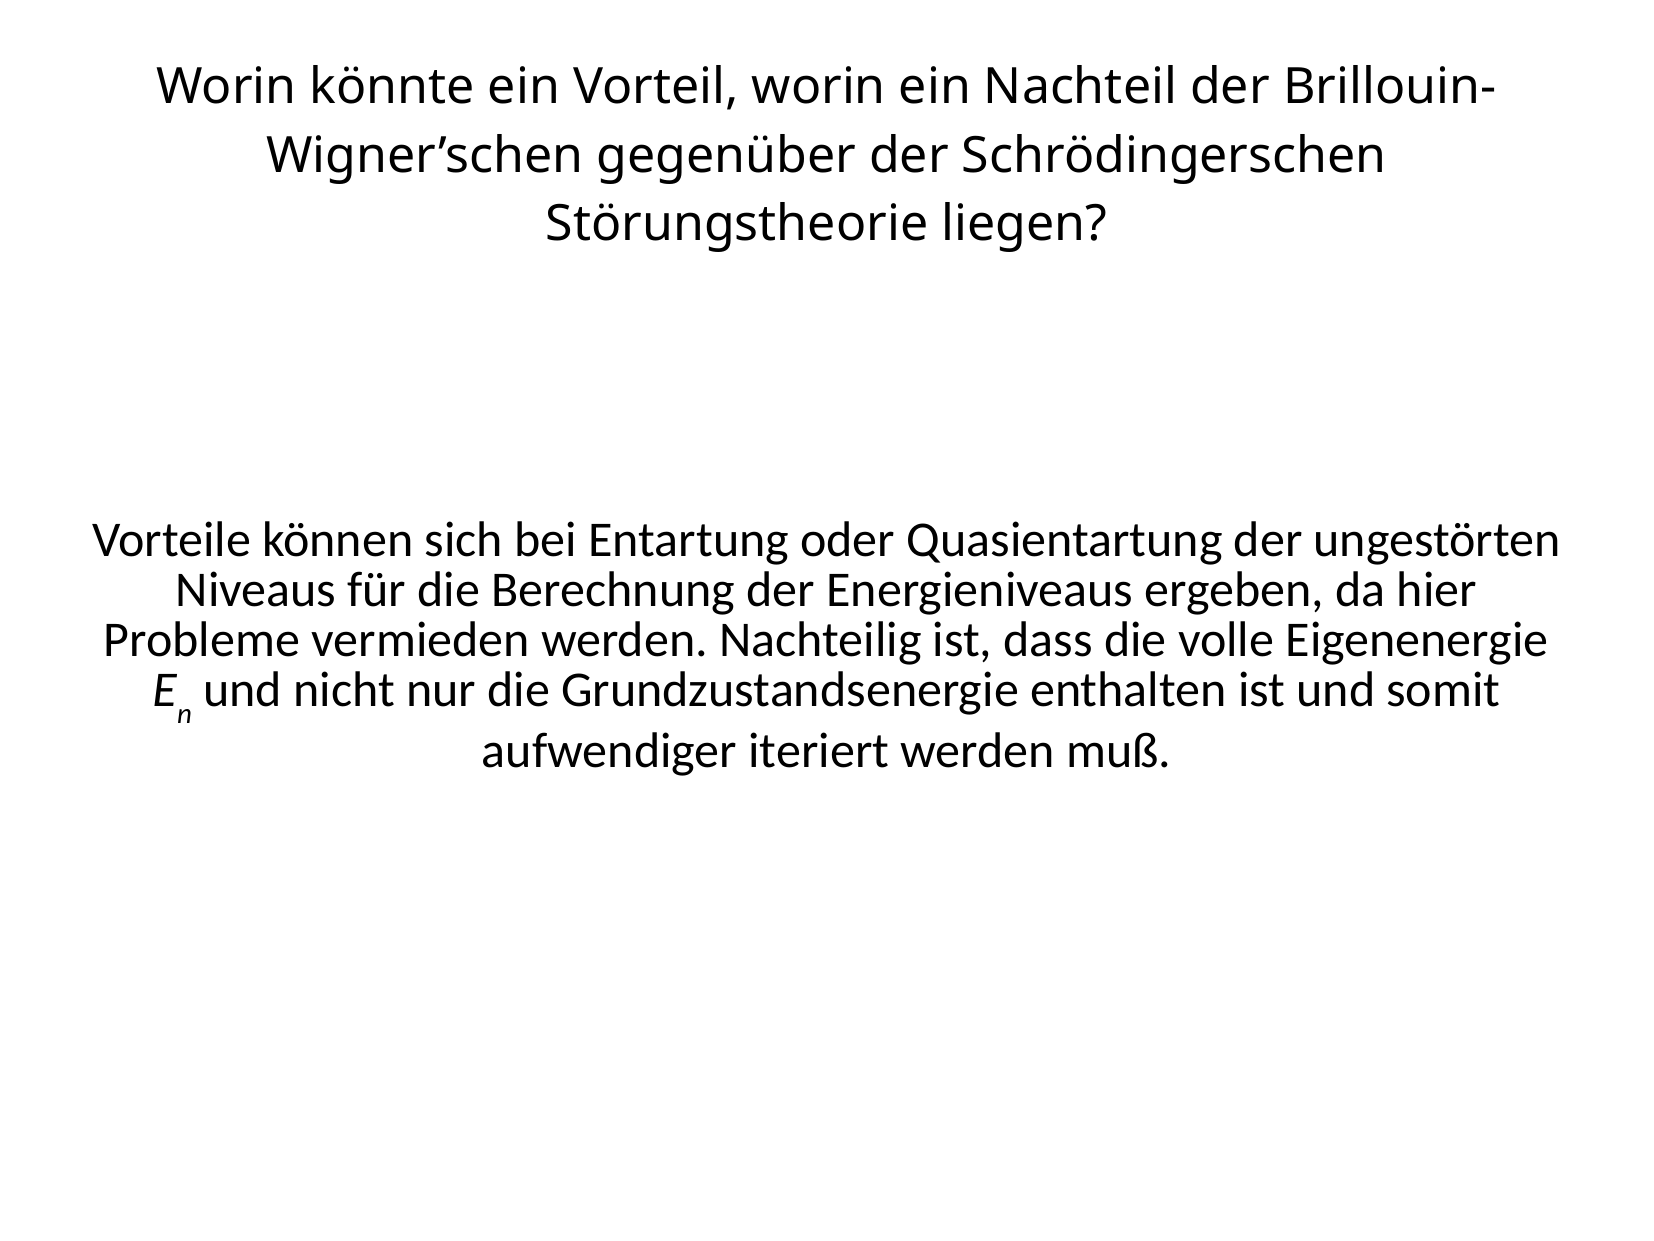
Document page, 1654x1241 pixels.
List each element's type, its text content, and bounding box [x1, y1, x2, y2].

subtitle Vorteile können sich bei Entartung oder Quasientartung der ungestörten Niveaus für die Berechnung der Energieniveaus ergeben, da hier Probleme vermieden werden. Nachteilig ist, dass die volle Eigenenergie En und nicht nur die Grundzustandsenergie enthalten ist und somit aufwendiger iteriert werden muß. [82, 290, 1571, 1010]
title Worin könnte ein Vorteil, worin ein Nachteil der Brillouin-Wigner’schen gegenüber der Schrödingerschen Störungstheorie liegen? [82, 49, 1571, 257]
